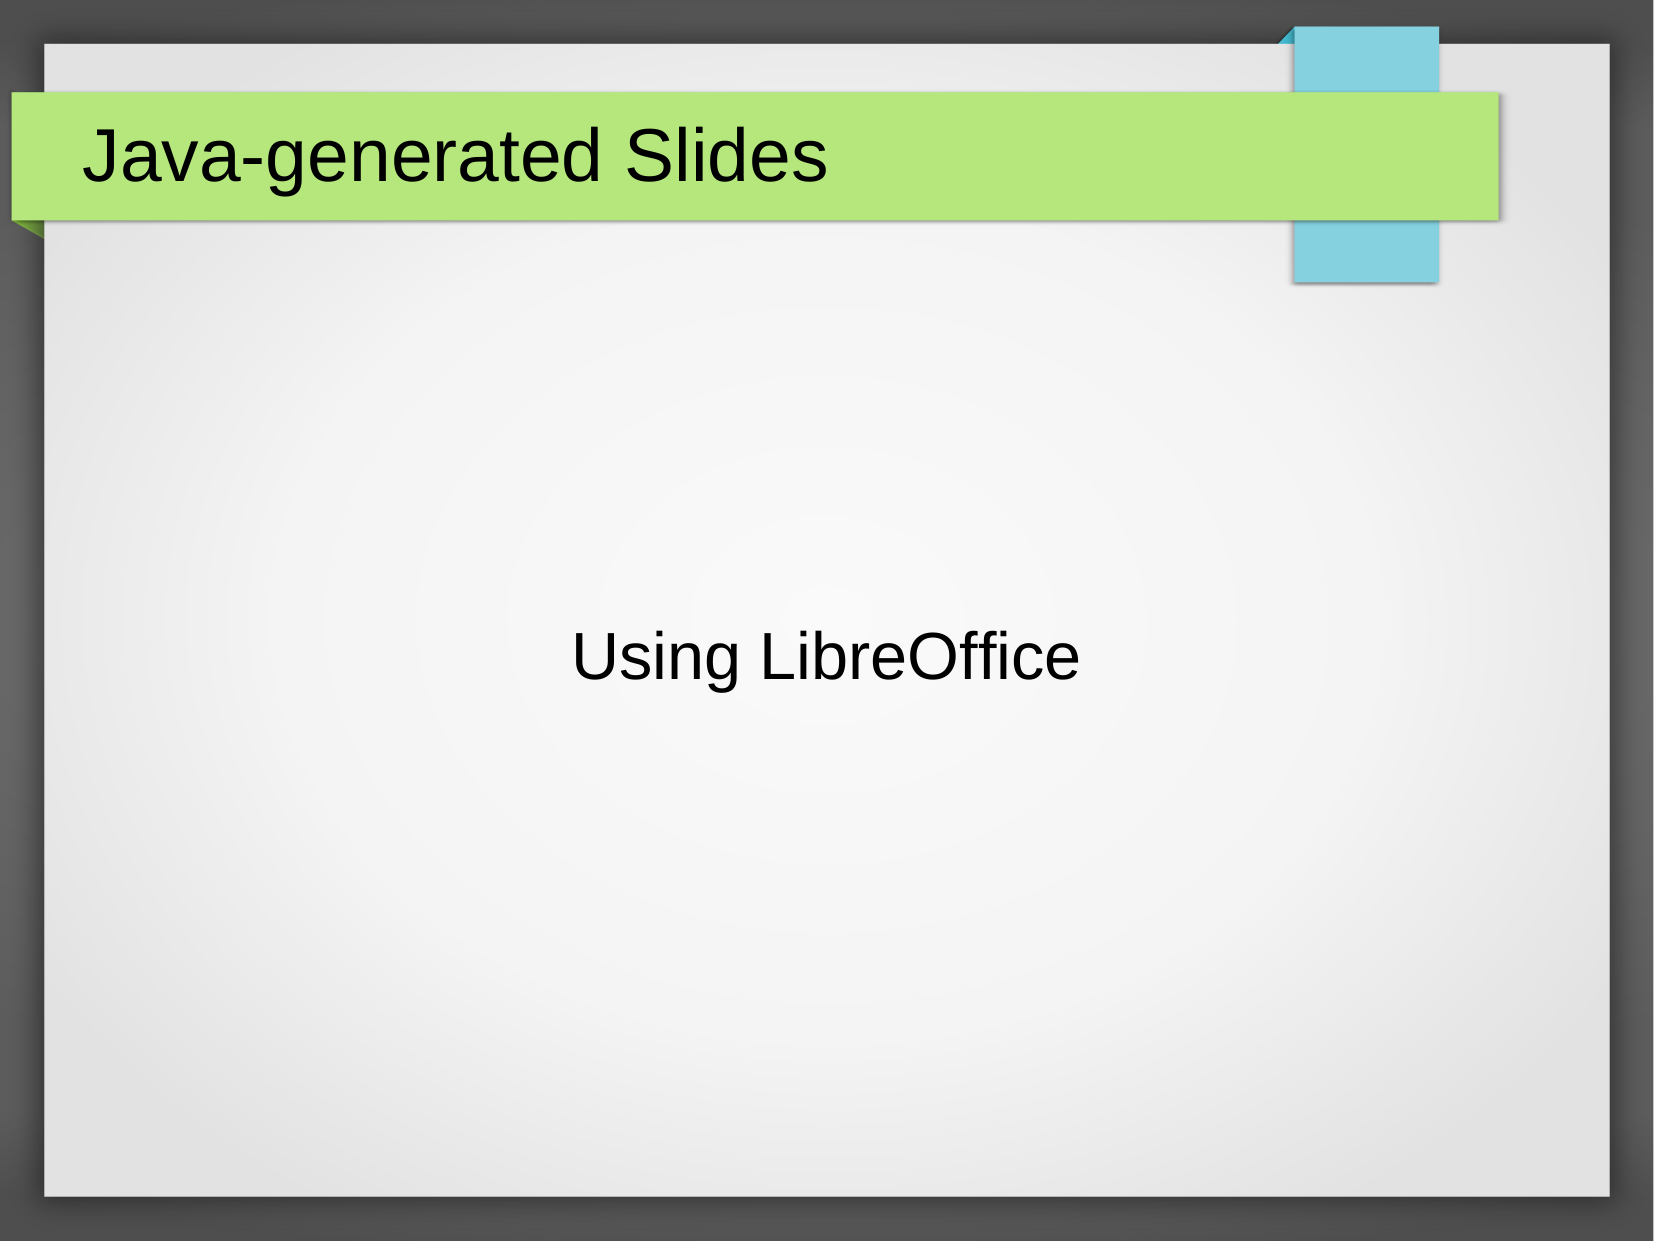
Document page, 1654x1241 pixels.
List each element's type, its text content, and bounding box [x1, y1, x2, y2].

picture [0, 0, 1654, 1241]
subtitle Using LibreOffice [82, 295, 1571, 1015]
title Java-generated Slides [82, 94, 1264, 213]
